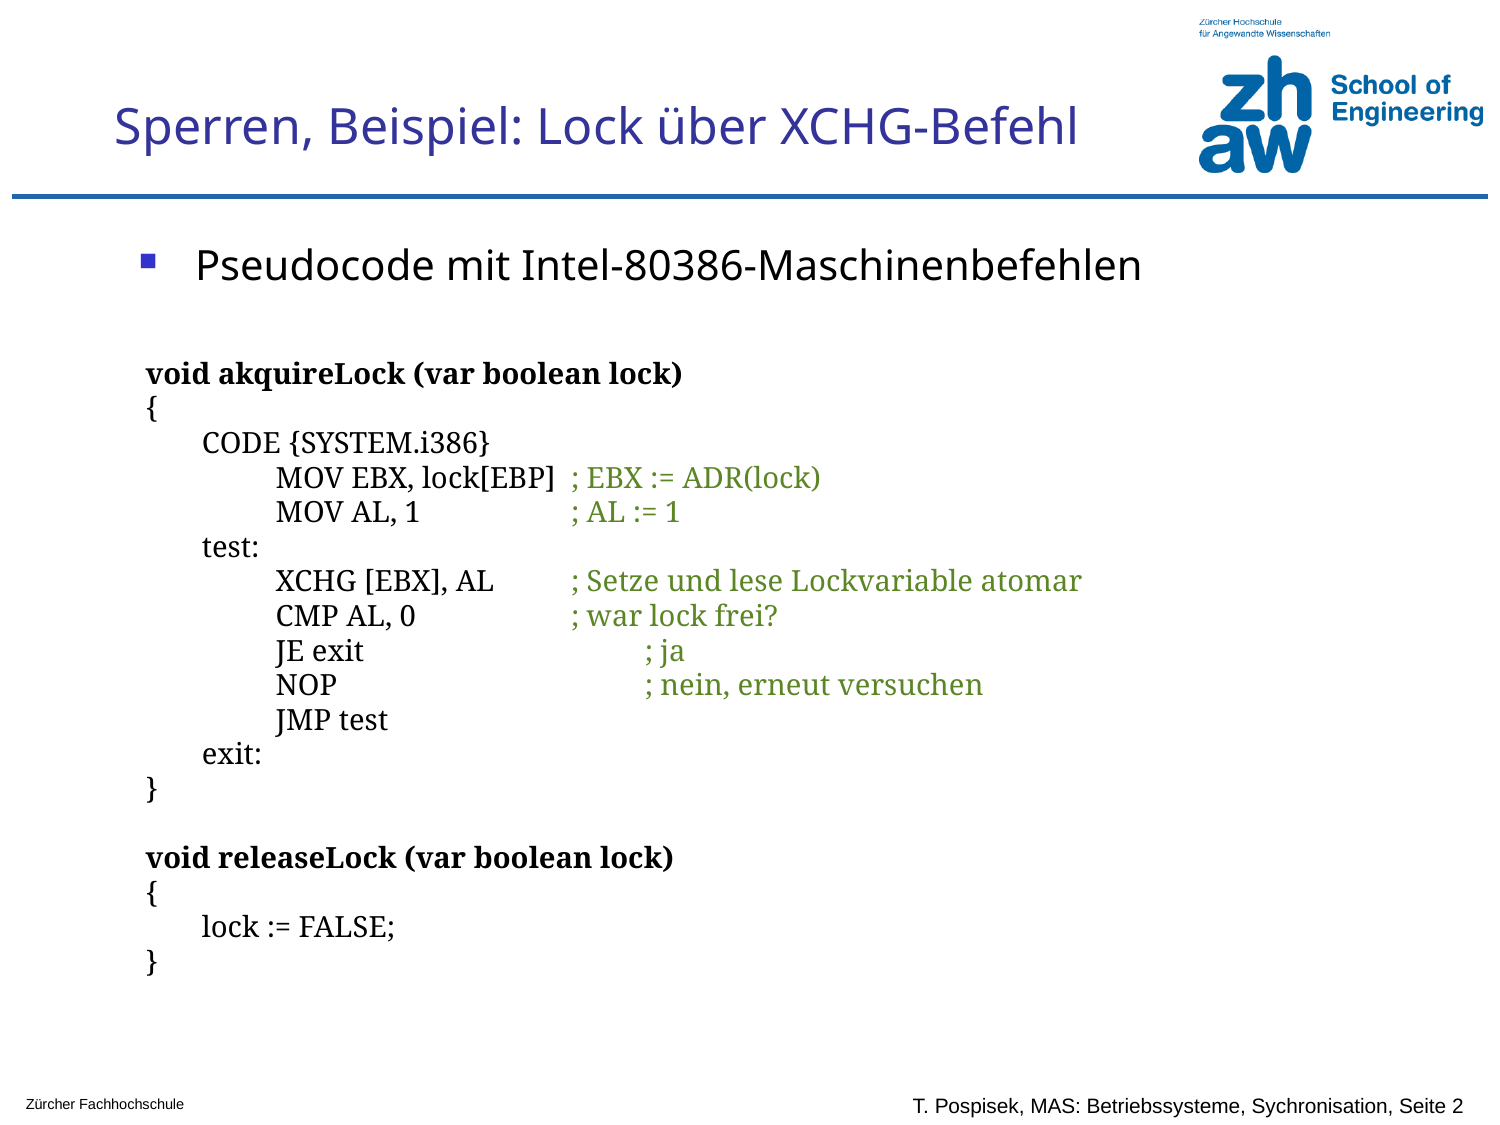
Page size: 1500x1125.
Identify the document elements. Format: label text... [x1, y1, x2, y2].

picture [1199, 19, 1483, 173]
list void akquireLock (var boolean lock) { CODE {SYSTEM.i386} MOV EBX, lock[EBP] ; EBX := ADR(lock) MOV AL, 1 ; AL := 1 test: XCHG [EBX], AL ; Setze und lese Lockvariable atomar CMP AL, 0 ; war lock frei? JE exit ; ja NOP ; nein, erneut versuchen JMP test exit: } void releaseLock (var boolean lock) { lock := FALSE; } [130, 354, 1406, 1052]
title Sperren, Beispiel: Lock über XCHG-Befehl [99, 50, 1379, 163]
text_box Pseudocode mit Intel-80386-Maschinenbefehlen [123, 231, 1276, 320]
